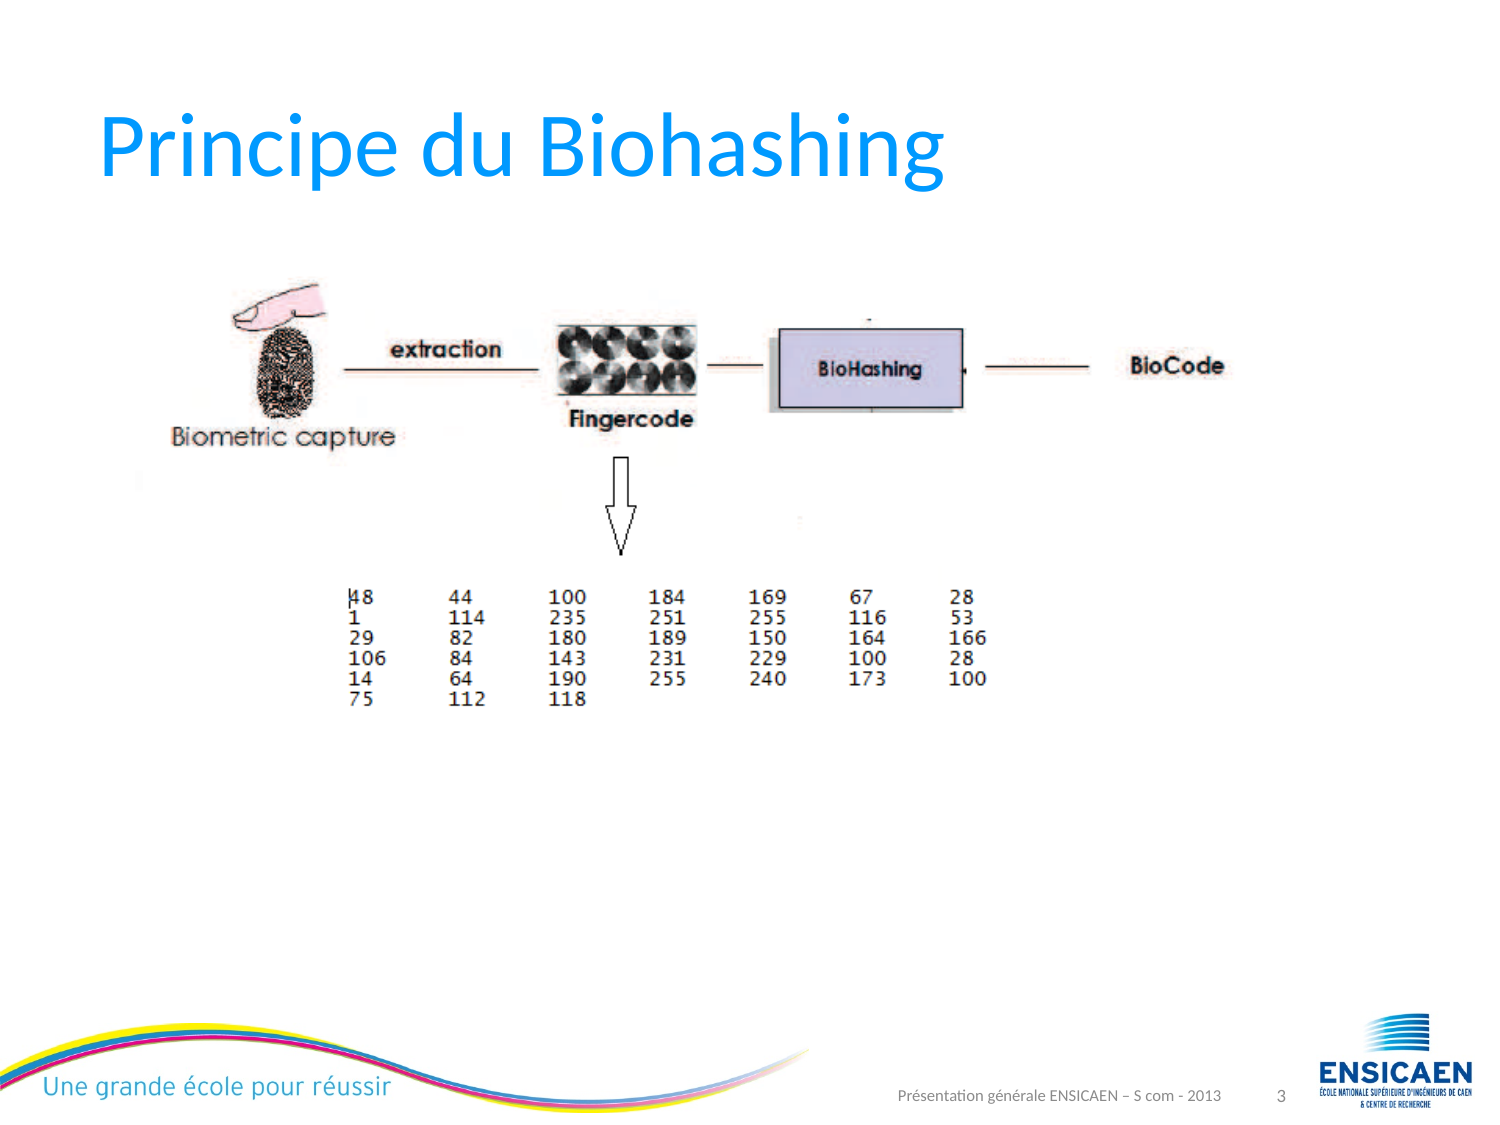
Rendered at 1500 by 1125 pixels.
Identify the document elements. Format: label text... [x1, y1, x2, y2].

picture [0, 1023, 809, 1113]
title Principe du Biohashing [83, 77, 1359, 207]
picture [1316, 1011, 1475, 1110]
picture [135, 258, 1270, 739]
